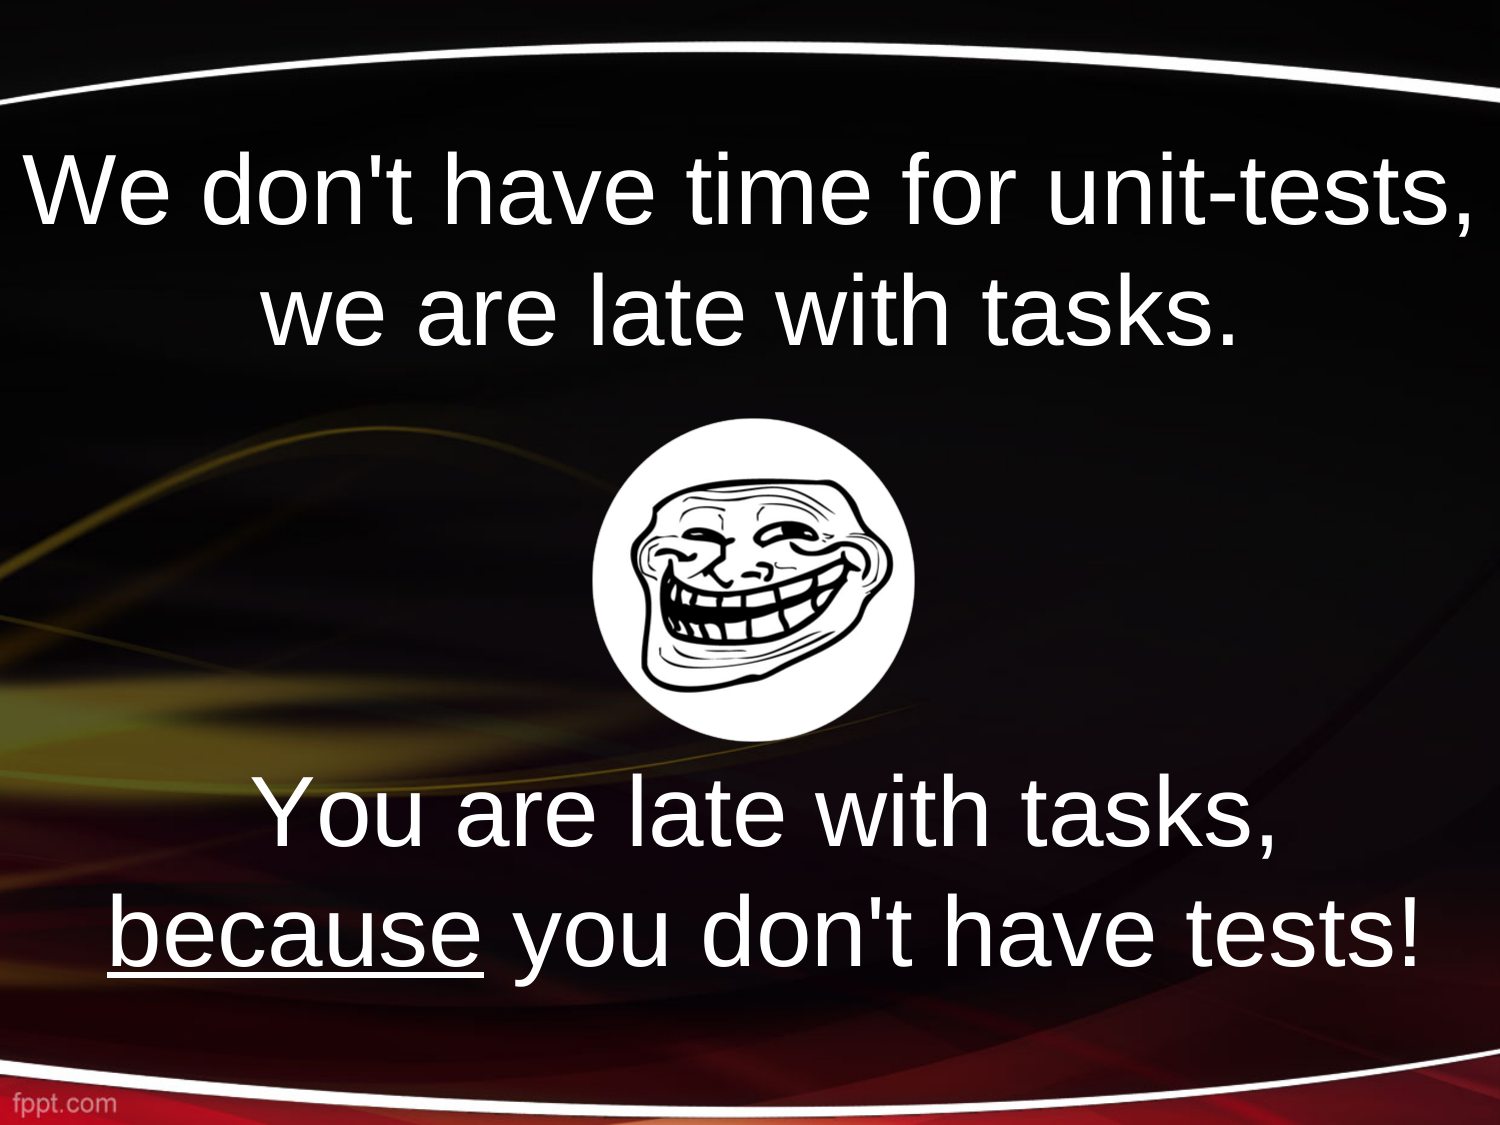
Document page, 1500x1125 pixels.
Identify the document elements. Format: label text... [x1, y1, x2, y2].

picture [0, 0, 1500, 1125]
list You are late with tasks, because you don't have tests! [35, 671, 1441, 1062]
list We don't have time for unit-tests, we are late with tasks. [0, 70, 1495, 421]
